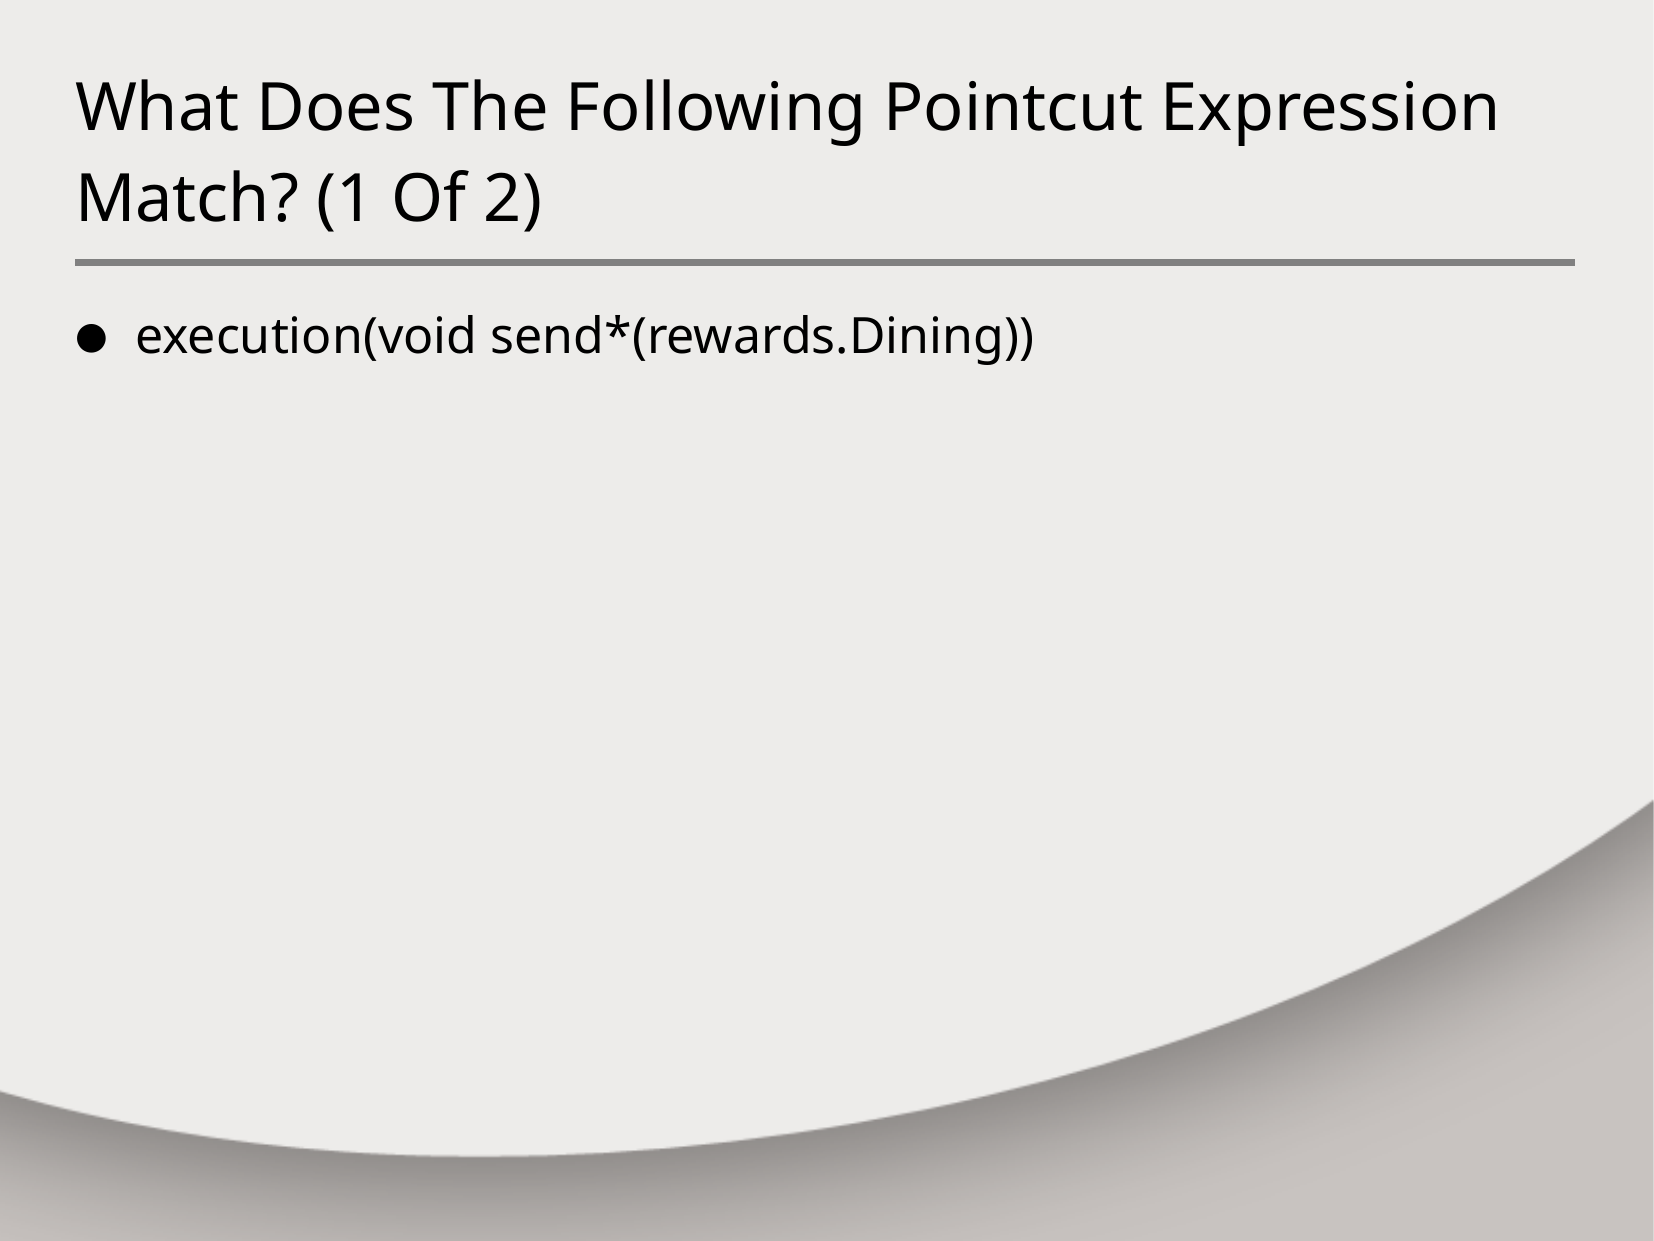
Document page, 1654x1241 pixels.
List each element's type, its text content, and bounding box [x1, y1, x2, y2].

picture [0, 0, 1654, 1241]
title What Does The Following Pointcut Expression Match? (1 Of 2) [75, 75, 1576, 226]
list execution(void send*(rewards.Dining)) [75, 300, 1576, 1163]
